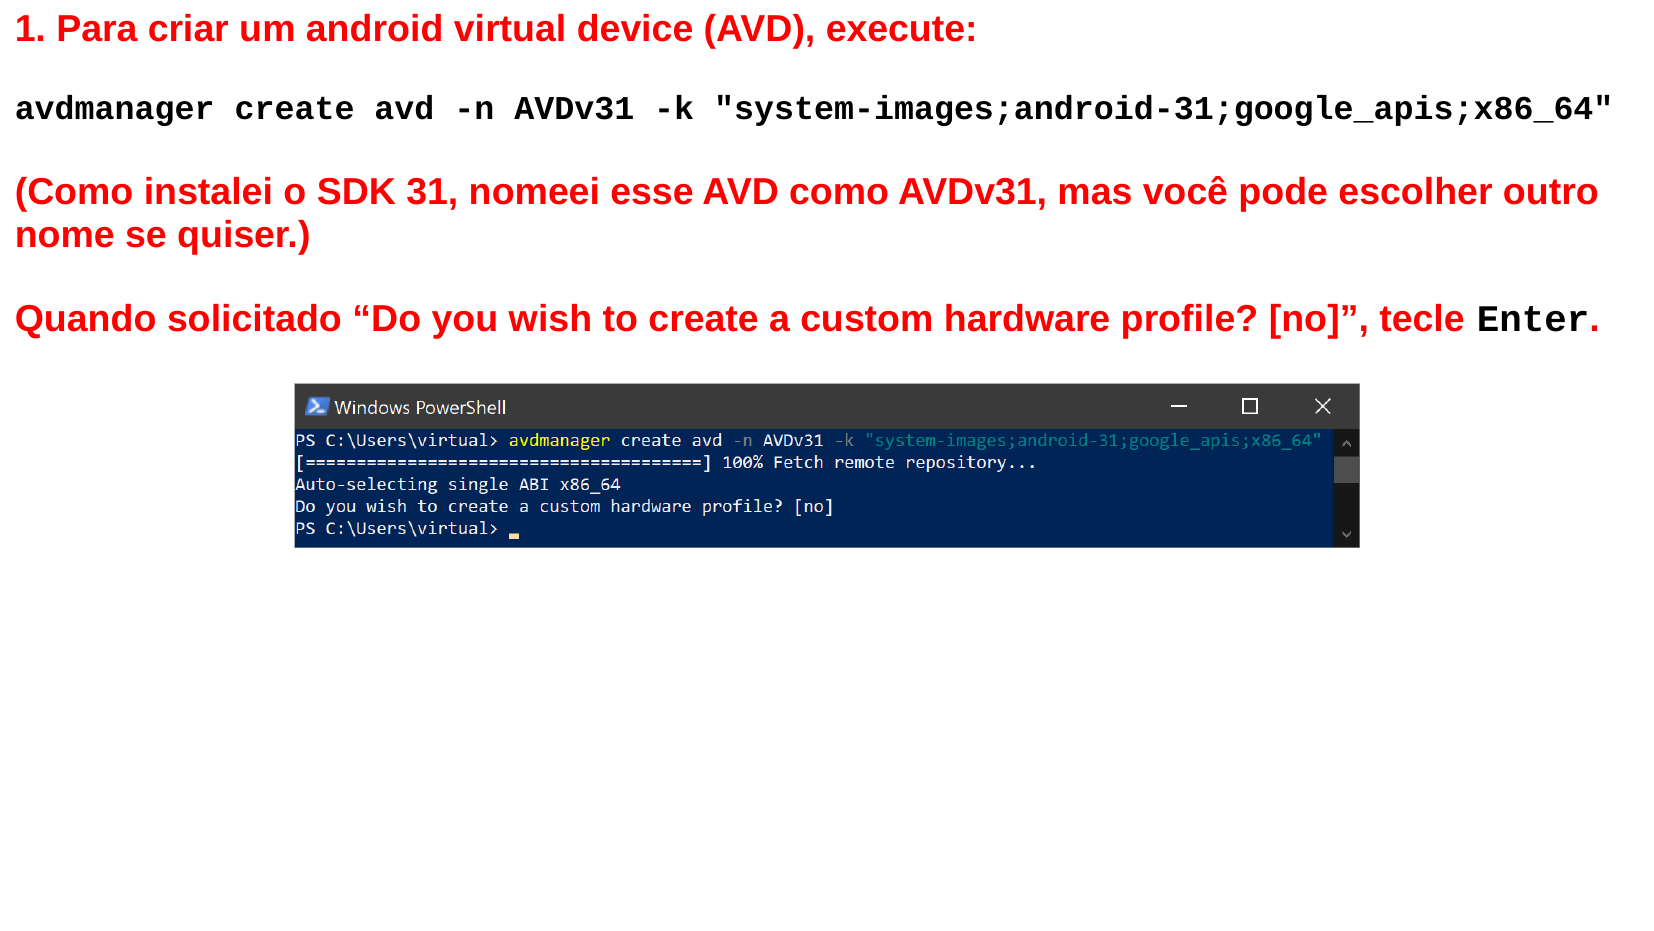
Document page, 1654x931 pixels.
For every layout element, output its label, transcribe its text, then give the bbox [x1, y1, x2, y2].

text_box 1. Para criar um android virtual device (AVD), execute: avdmanager create avd -n AVDv31 -k "system-images;android-31;google_apis;x86_64" (Como instalei o SDK 31, nomeei esse AVD como AVDv31, mas você pode escolher outro nome se quiser.) Quando solicitado “Do you wish to create a custom hardware profile? [no]”, tecle Enter. [0, 0, 1654, 393]
picture [294, 383, 1360, 548]
